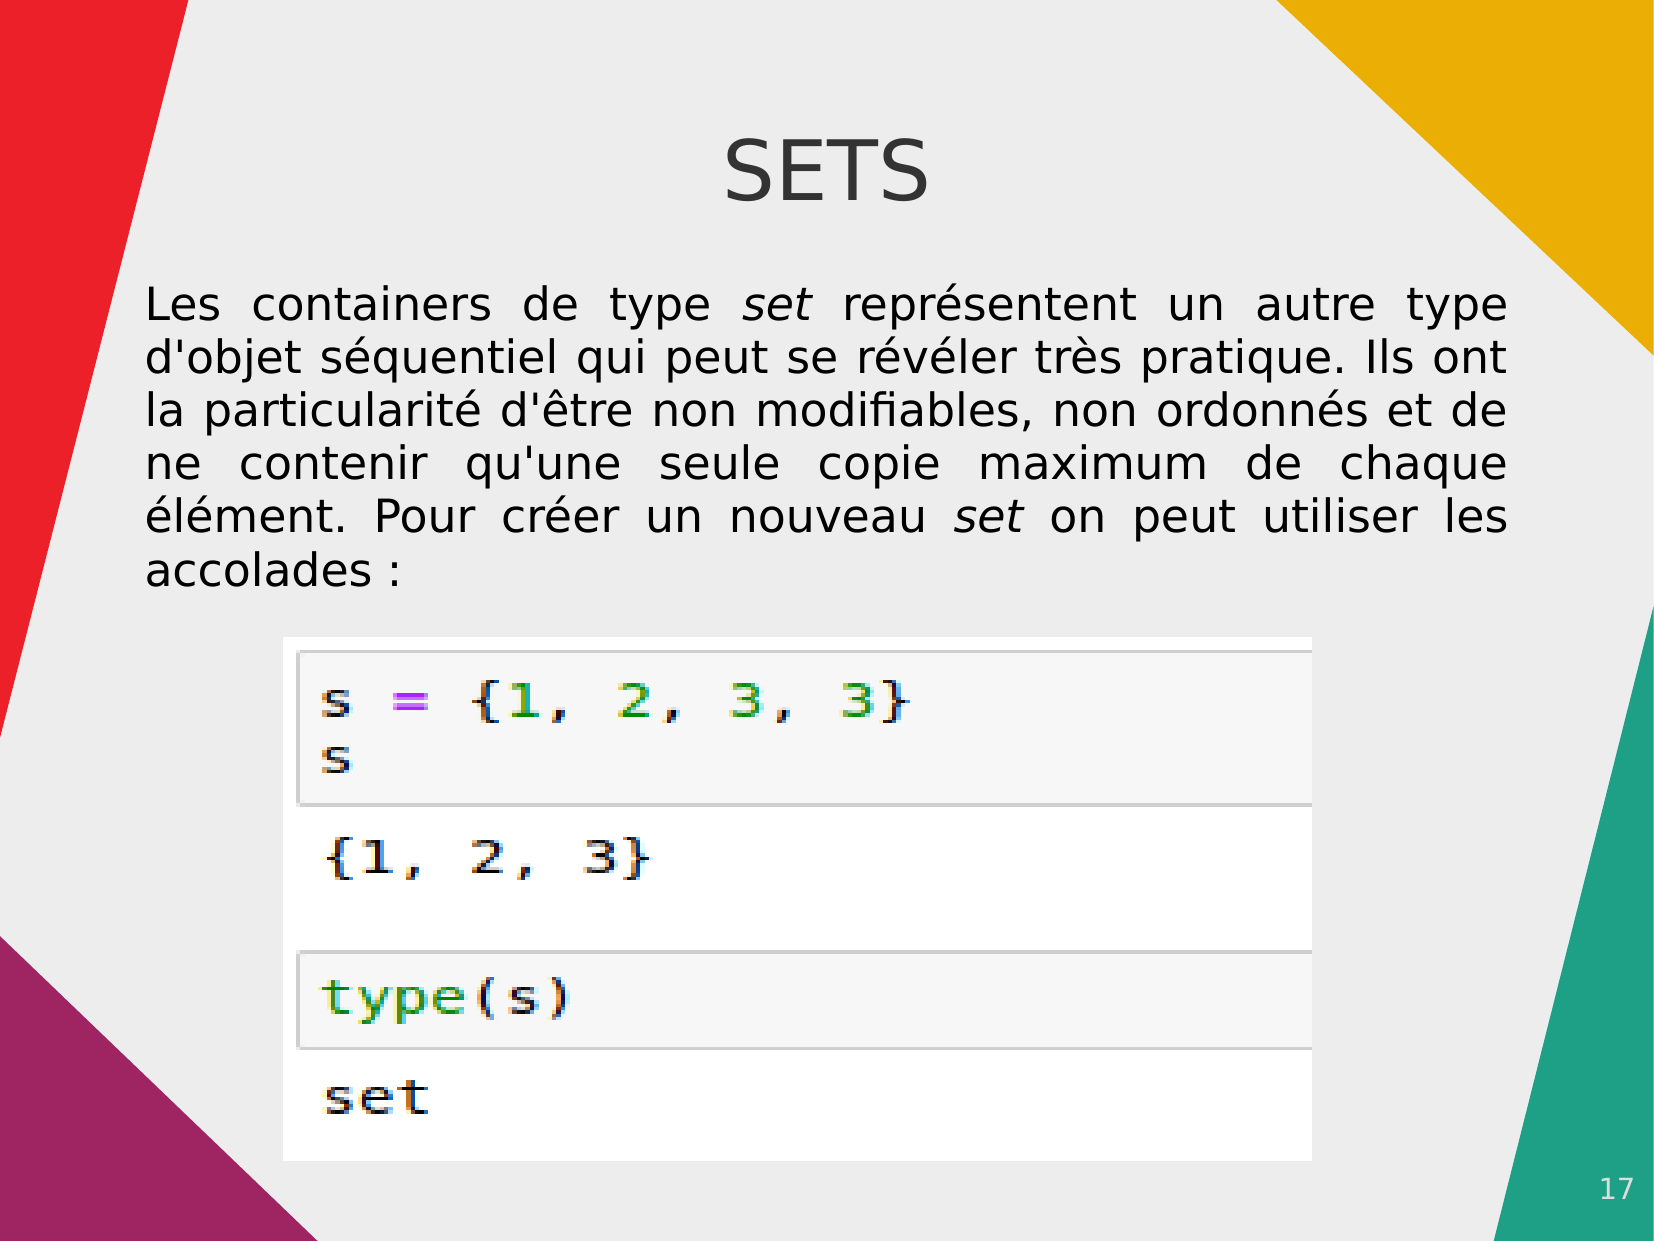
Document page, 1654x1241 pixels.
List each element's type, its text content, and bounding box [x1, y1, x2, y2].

text_box Les containers de type set représentent un autre type d'objet séquentiel qui peut se révéler très pratique. Ils ont la particularité d'être non modifiables, non ordonnés et de ne contenir qu'une seule copie maximum de chaque élément. Pour créer un nouveau set on peut utiliser les accolades : [129, 270, 1524, 1028]
picture [283, 637, 1312, 1161]
title SETS [114, 73, 1539, 271]
